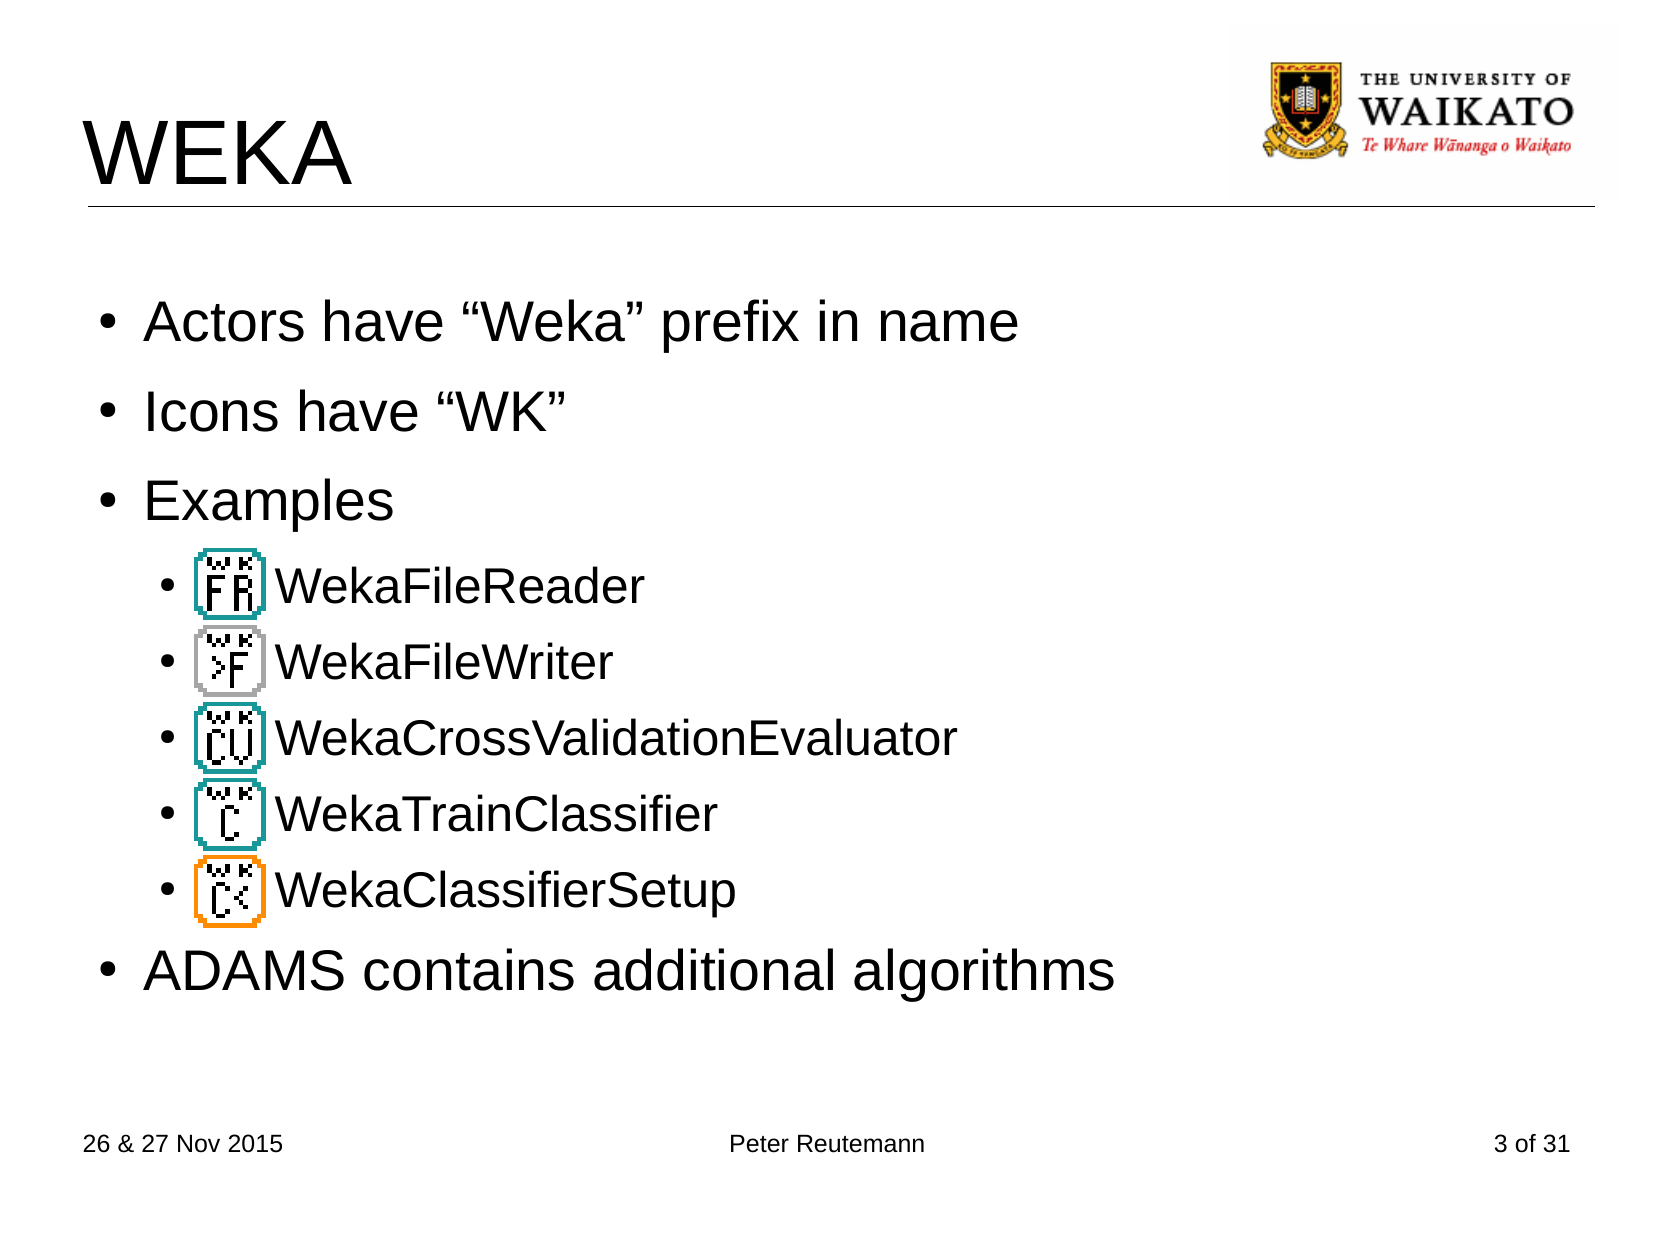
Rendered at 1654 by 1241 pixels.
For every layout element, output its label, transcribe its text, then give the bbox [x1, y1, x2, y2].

picture [194, 778, 266, 851]
picture [194, 548, 266, 621]
picture [194, 702, 266, 774]
picture [194, 625, 266, 697]
list Actors have “Weka” prefix in name Icons have “WK” Examples WekaFileReader WekaFileWriter WekaCrossValidationEvaluator WekaTrainClassifier WekaClassifierSetup ADAMS contains additional algorithms [82, 290, 1571, 1010]
picture [1228, 24, 1619, 201]
picture [194, 855, 266, 928]
title WEKA [82, 49, 1571, 257]
